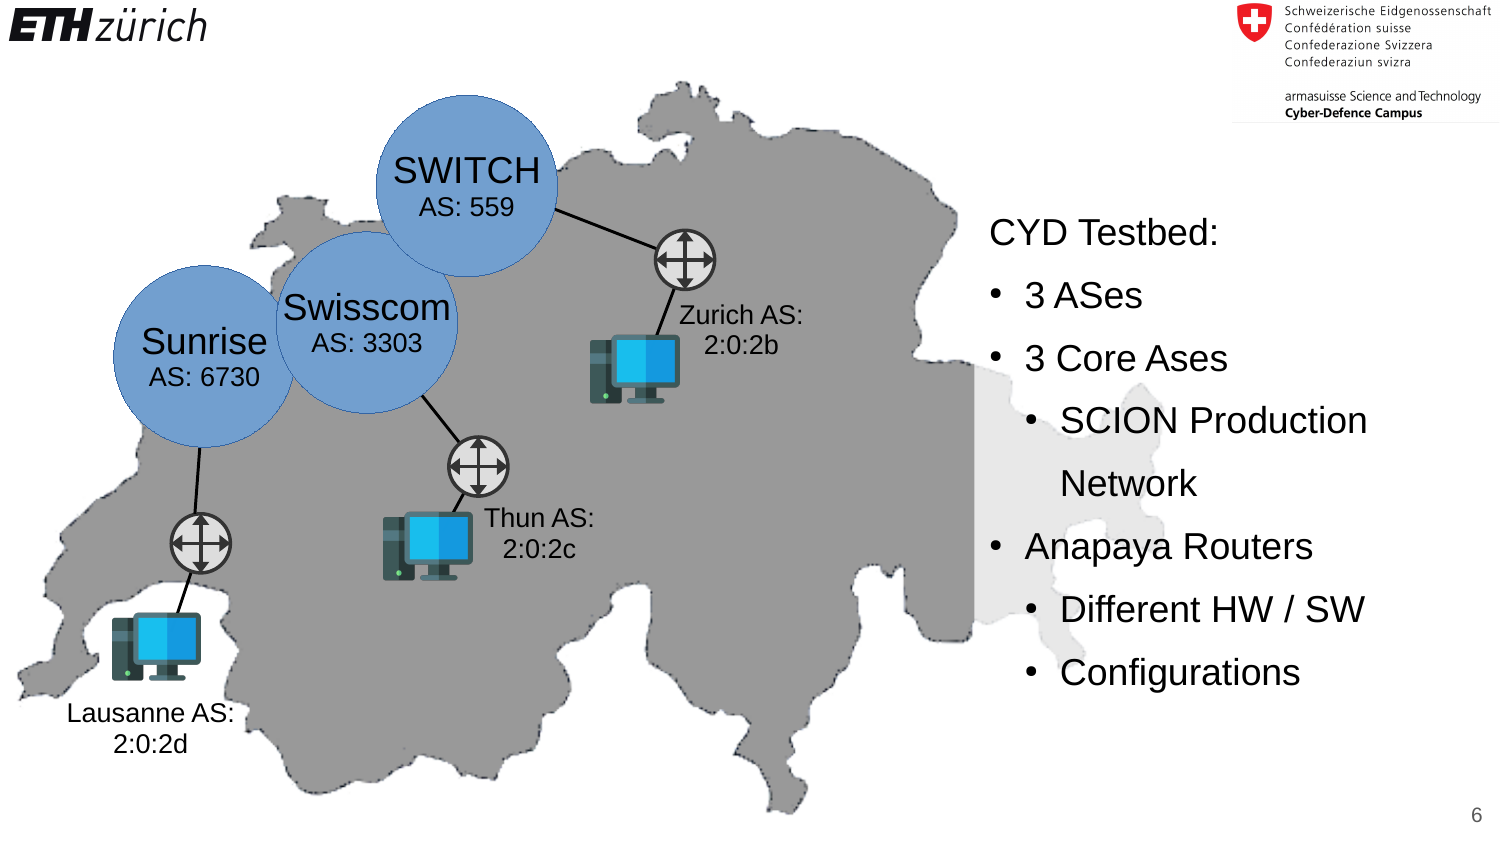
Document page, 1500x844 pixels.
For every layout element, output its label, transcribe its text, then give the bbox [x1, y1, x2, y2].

text_box Swisscom AS: 3303 [276, 231, 458, 414]
text_box SWITCH AS: 559 [376, 95, 558, 277]
text_box [655, 230, 715, 290]
picture [8, 8, 207, 42]
text_box CYD Testbed: 3 ASes 3 Core Ases SCION Production Network Anapaya Routers Different HW / SW Configurations [974, 182, 1447, 744]
text_box Zurich AS: 2:0:2b [638, 292, 844, 368]
text_box [171, 513, 231, 573]
text_box Sunrise AS: 6730 [113, 265, 293, 448]
picture [1232, 0, 1500, 123]
text_box [448, 437, 508, 496]
text_box Thun AS: 2:0:2c [437, 496, 642, 572]
picture [0, 76, 1208, 844]
text_box Lausanne AS: 2:0:2d [47, 690, 254, 767]
